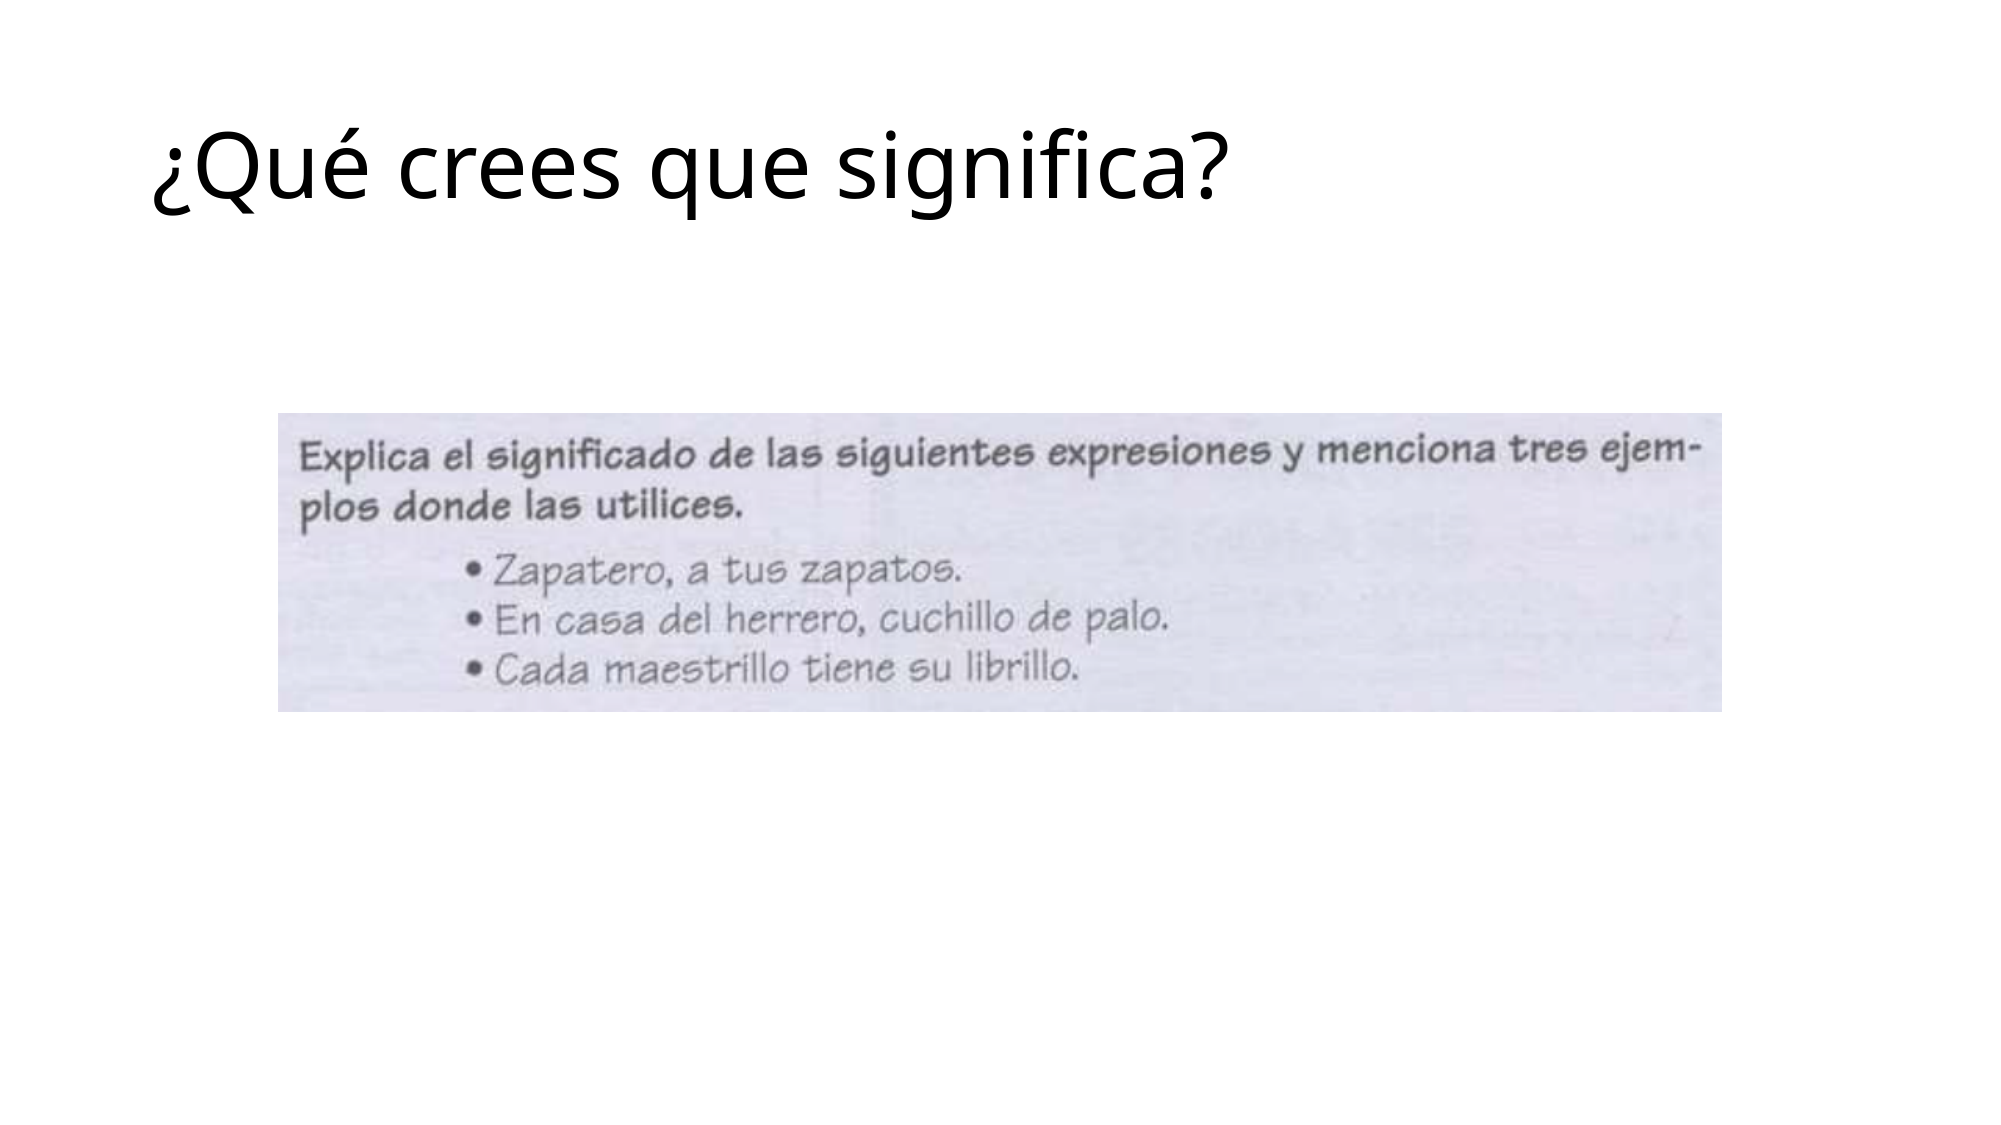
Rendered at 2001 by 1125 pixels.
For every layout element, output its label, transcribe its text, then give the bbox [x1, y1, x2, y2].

title ¿Qué crees que significa? [137, 59, 1863, 278]
picture [278, 413, 1722, 712]
